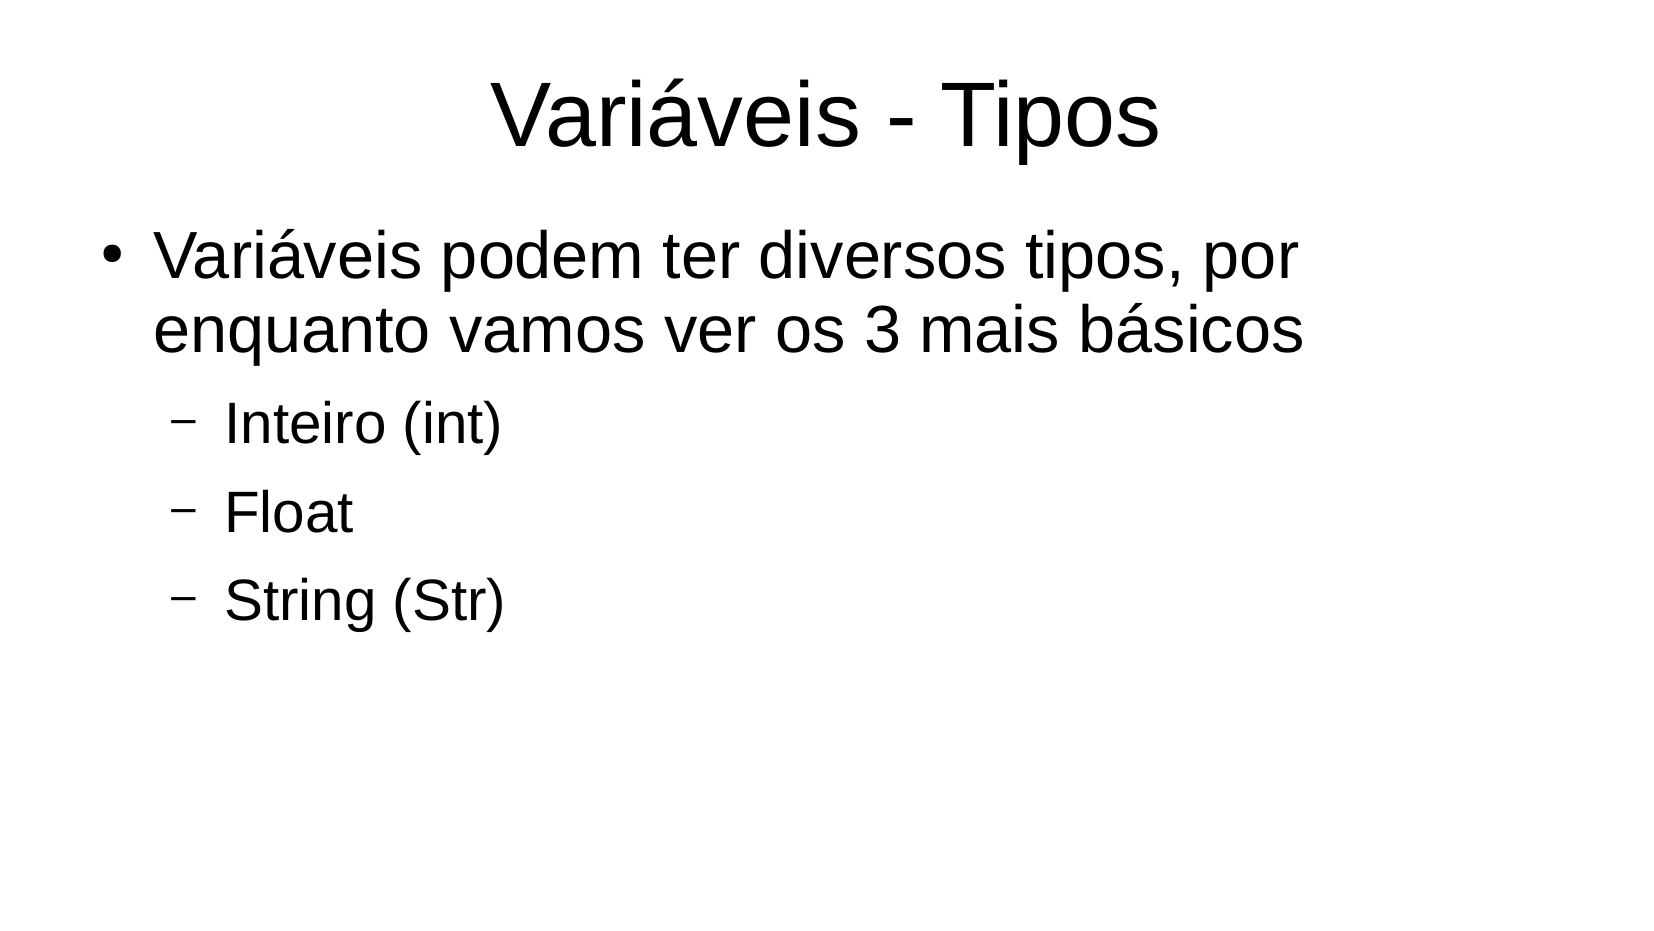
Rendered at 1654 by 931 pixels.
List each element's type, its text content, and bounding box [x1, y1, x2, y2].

title Variáveis - Tipos [82, 37, 1571, 193]
list Variáveis podem ter diversos tipos, por enquanto vamos ver os 3 mais básicos Inteiro (int) Float String (Str) [82, 217, 1571, 758]
